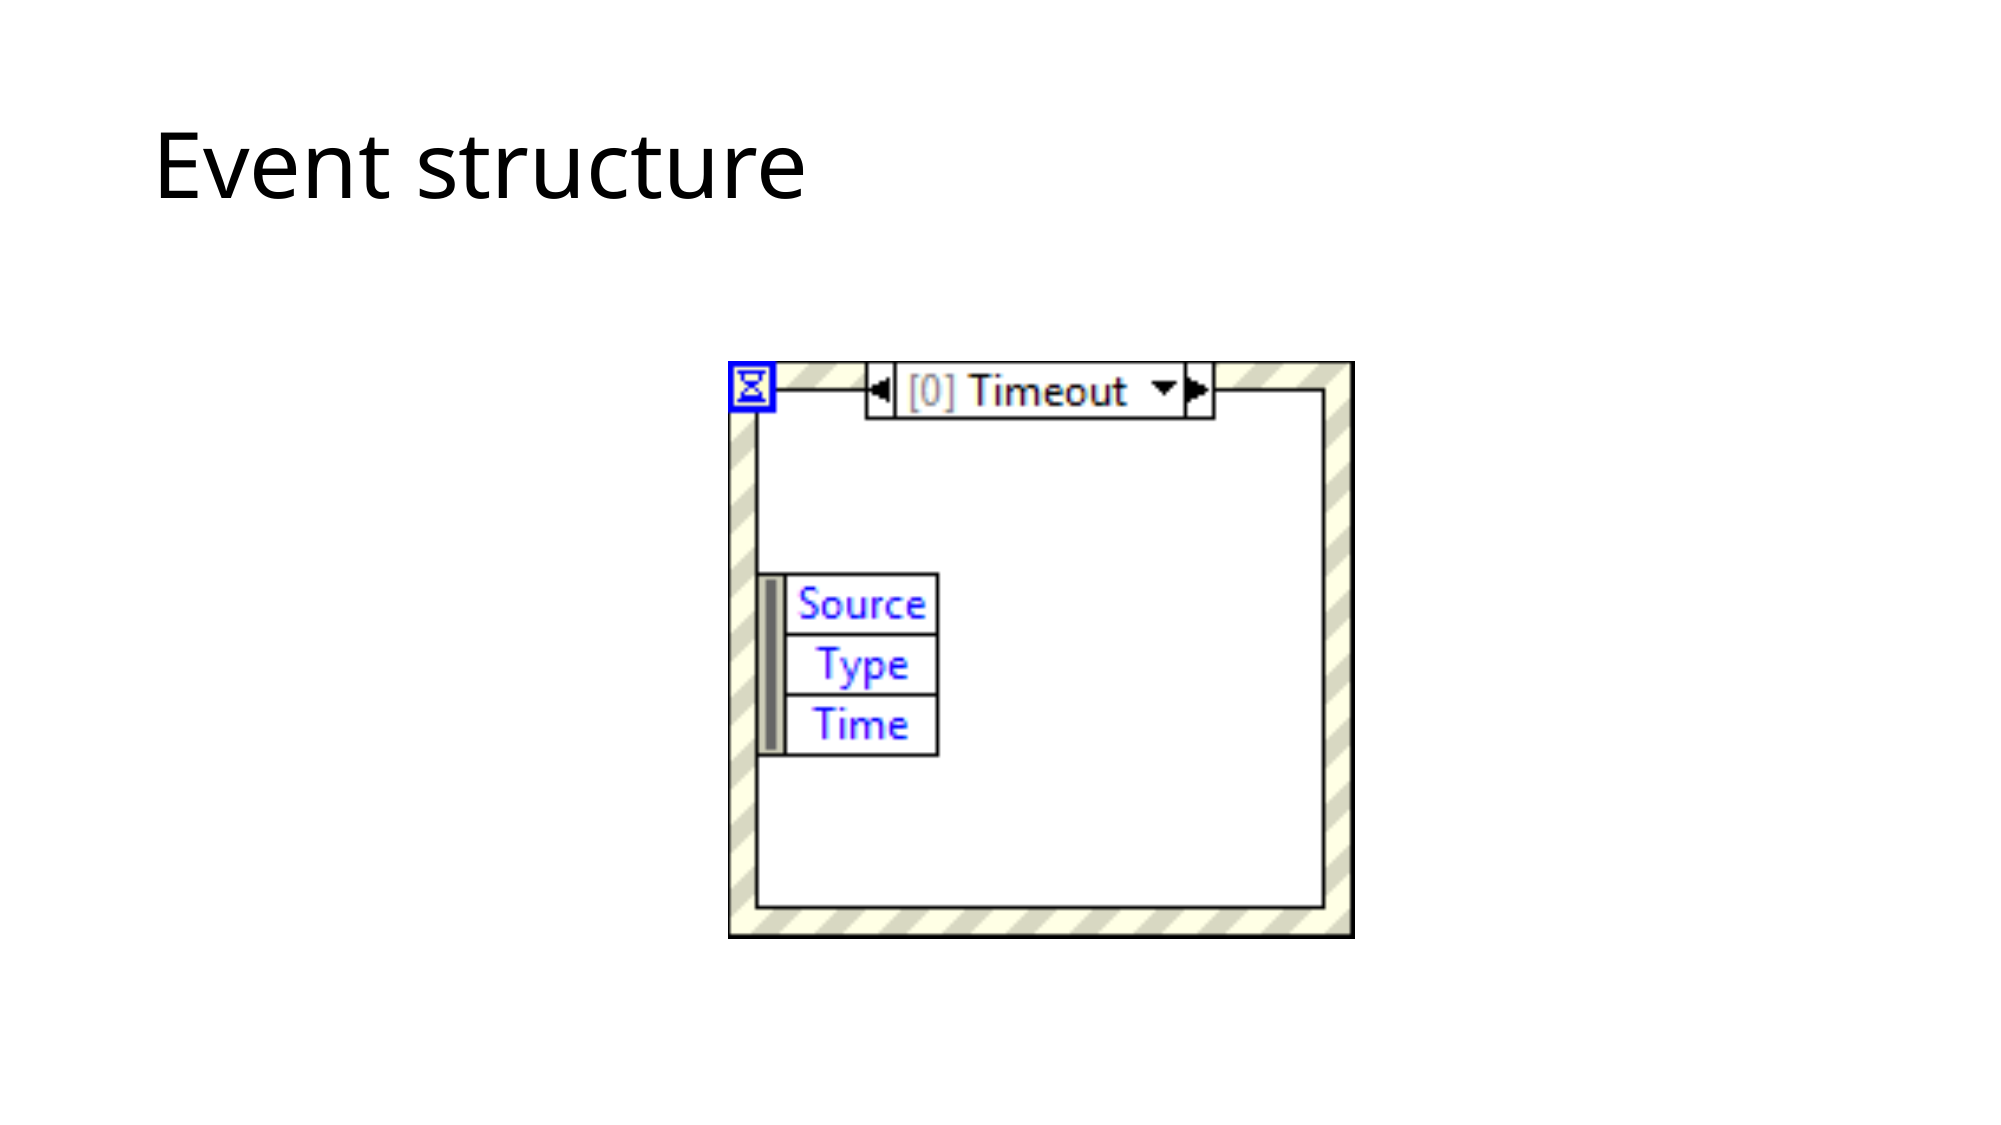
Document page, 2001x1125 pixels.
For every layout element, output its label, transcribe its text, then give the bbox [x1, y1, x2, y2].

title Event structure [137, 59, 1863, 278]
picture [728, 361, 1355, 939]
